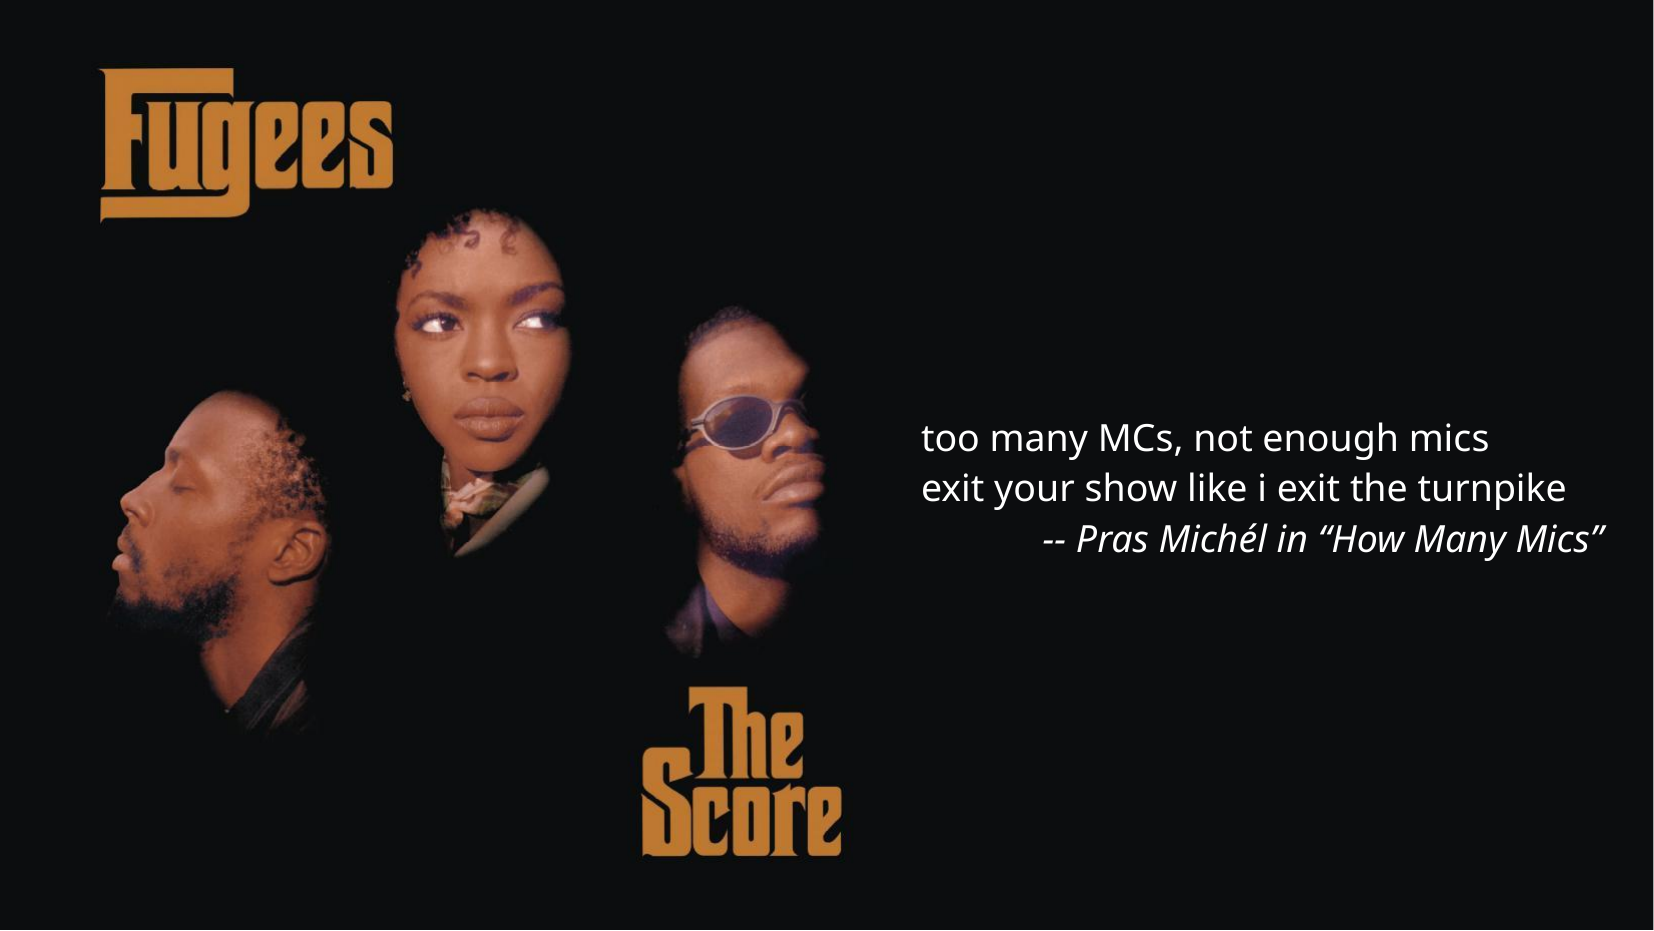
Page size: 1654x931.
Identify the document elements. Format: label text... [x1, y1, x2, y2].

picture [35, 29, 907, 901]
text_box too many MCs, not enough mics exit your show like i exit the turnpike -- Pras Michél in “How Many Mics” [906, 352, 1619, 676]
